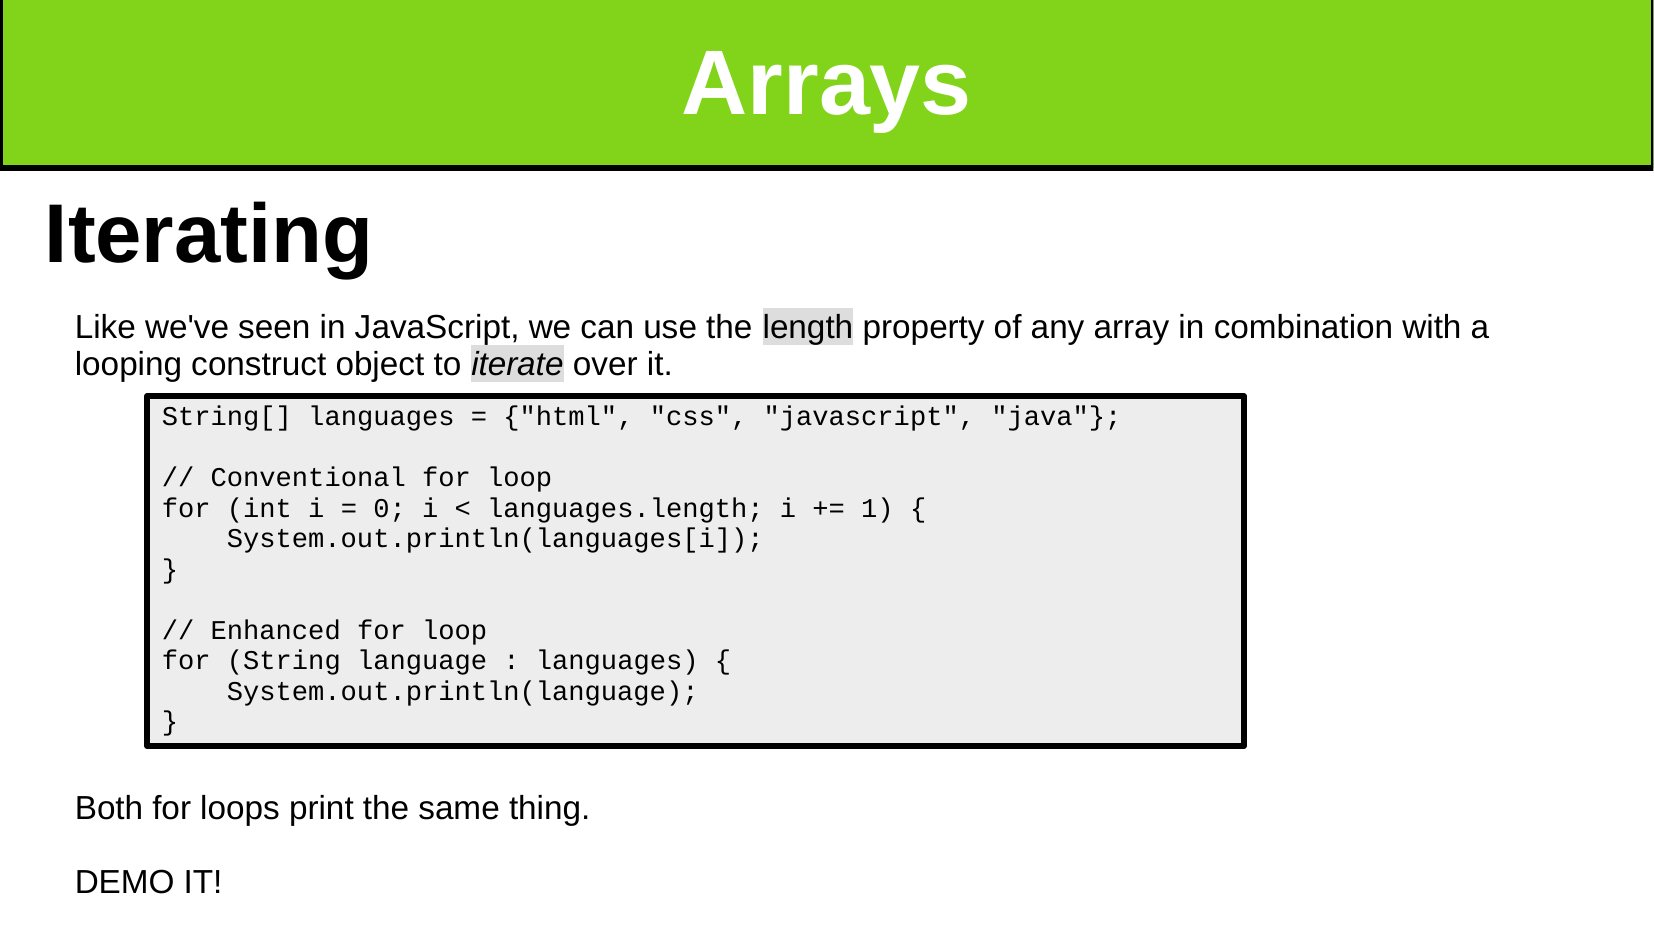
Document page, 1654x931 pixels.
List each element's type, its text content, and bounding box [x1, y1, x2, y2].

text_box Like we've seen in JavaScript, we can use the length property of any array in combination with a looping construct object to iterate over it. Both for loops print the same thing. DEMO IT! [59, 300, 1531, 909]
title Arrays [0, 0, 1654, 169]
text_box String[] languages = {"html", "css", "javascript", "java"}; // Conventional for loop for (int i = 0; i < languages.length; i += 1) { System.out.println(languages[i]); } // Enhanced for loop for (String language : languages) { System.out.println(language); } [147, 396, 1244, 747]
text_box Iterating [29, 179, 1321, 381]
